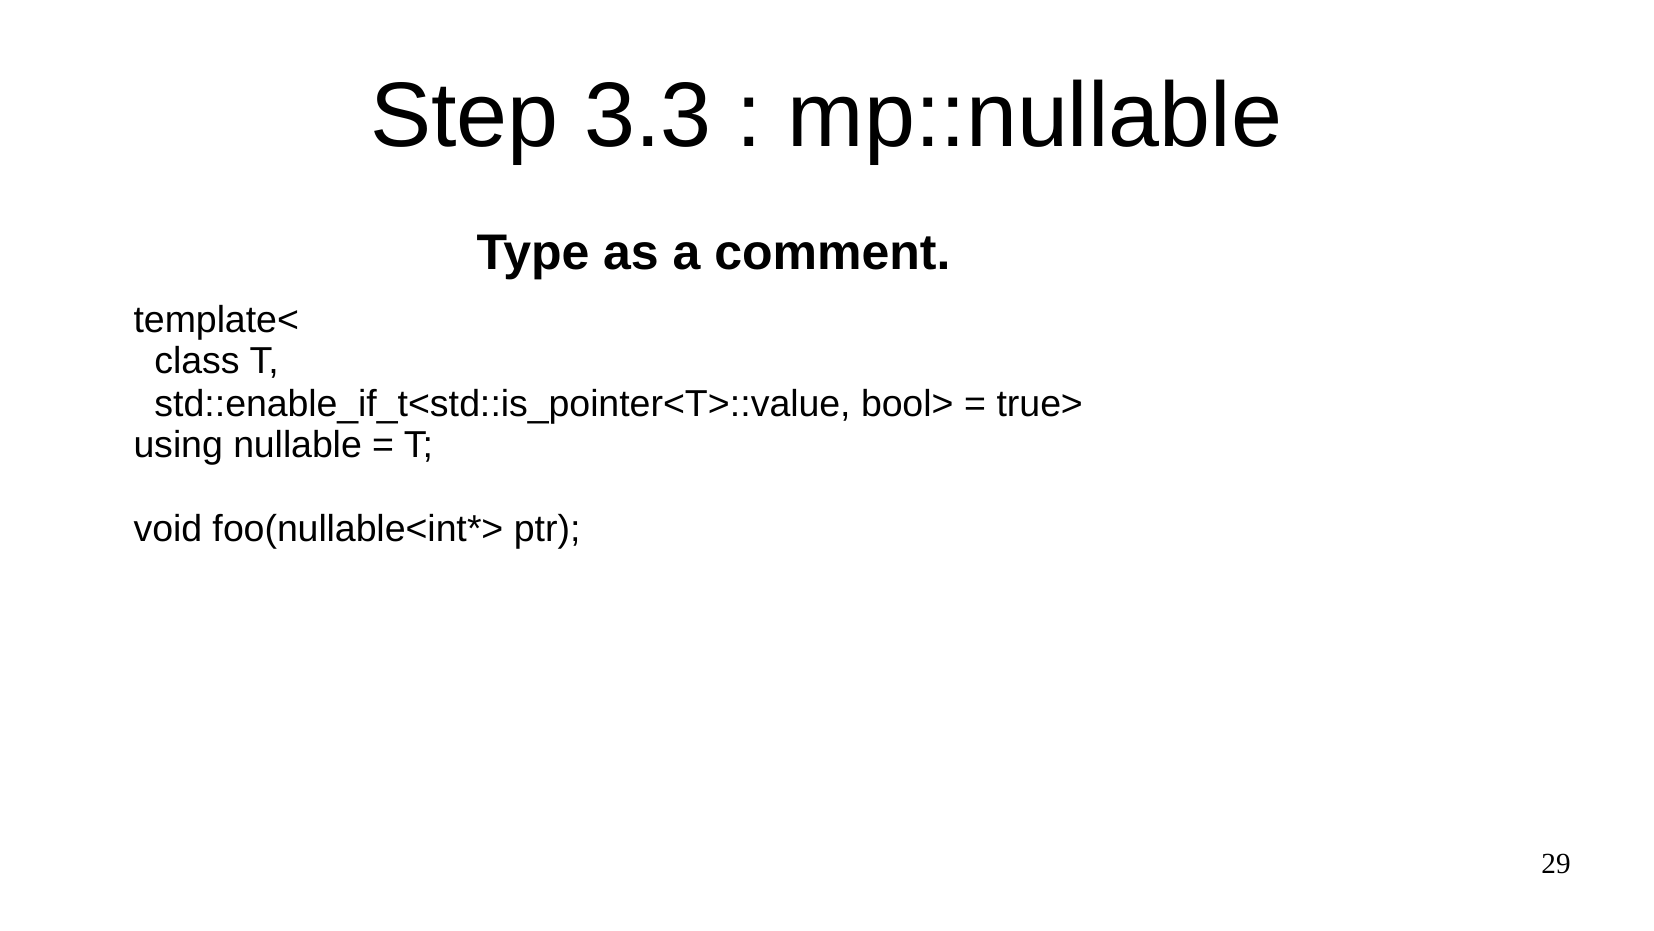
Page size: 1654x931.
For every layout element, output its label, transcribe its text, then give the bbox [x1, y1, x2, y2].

title Step 3.3 : mp::nullable [82, 37, 1571, 193]
text_box Type as a comment. [461, 216, 966, 288]
list template< class T, std::enable_if_t<std::is_pointer<T>::value, bool> = true> using nullable = T; void foo(nullable<int*> ptr); [62, 297, 1551, 657]
